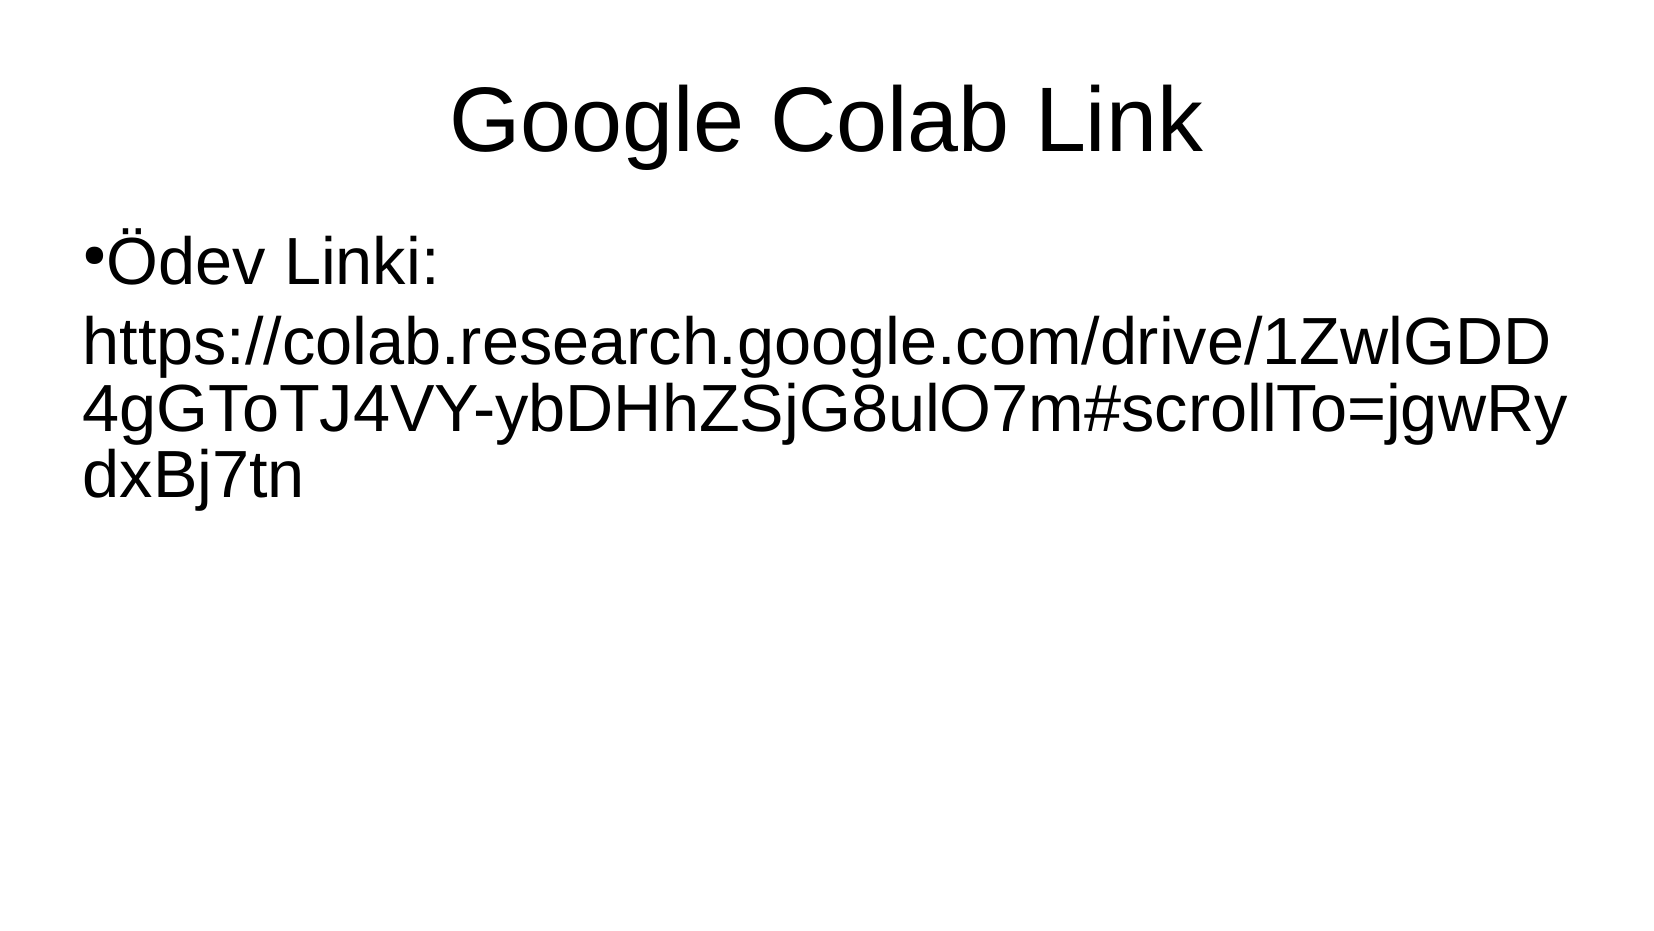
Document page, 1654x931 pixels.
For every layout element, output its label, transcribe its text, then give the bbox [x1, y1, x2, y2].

title Google Colab Link [82, 37, 1571, 193]
list Ödev Linki: https://colab.research.google.com/drive/1ZwlGDD4gGToTJ4VY-ybDHhZSjG8ulO7m#scrollTo=jgwRydxBj7tn [82, 217, 1571, 758]
